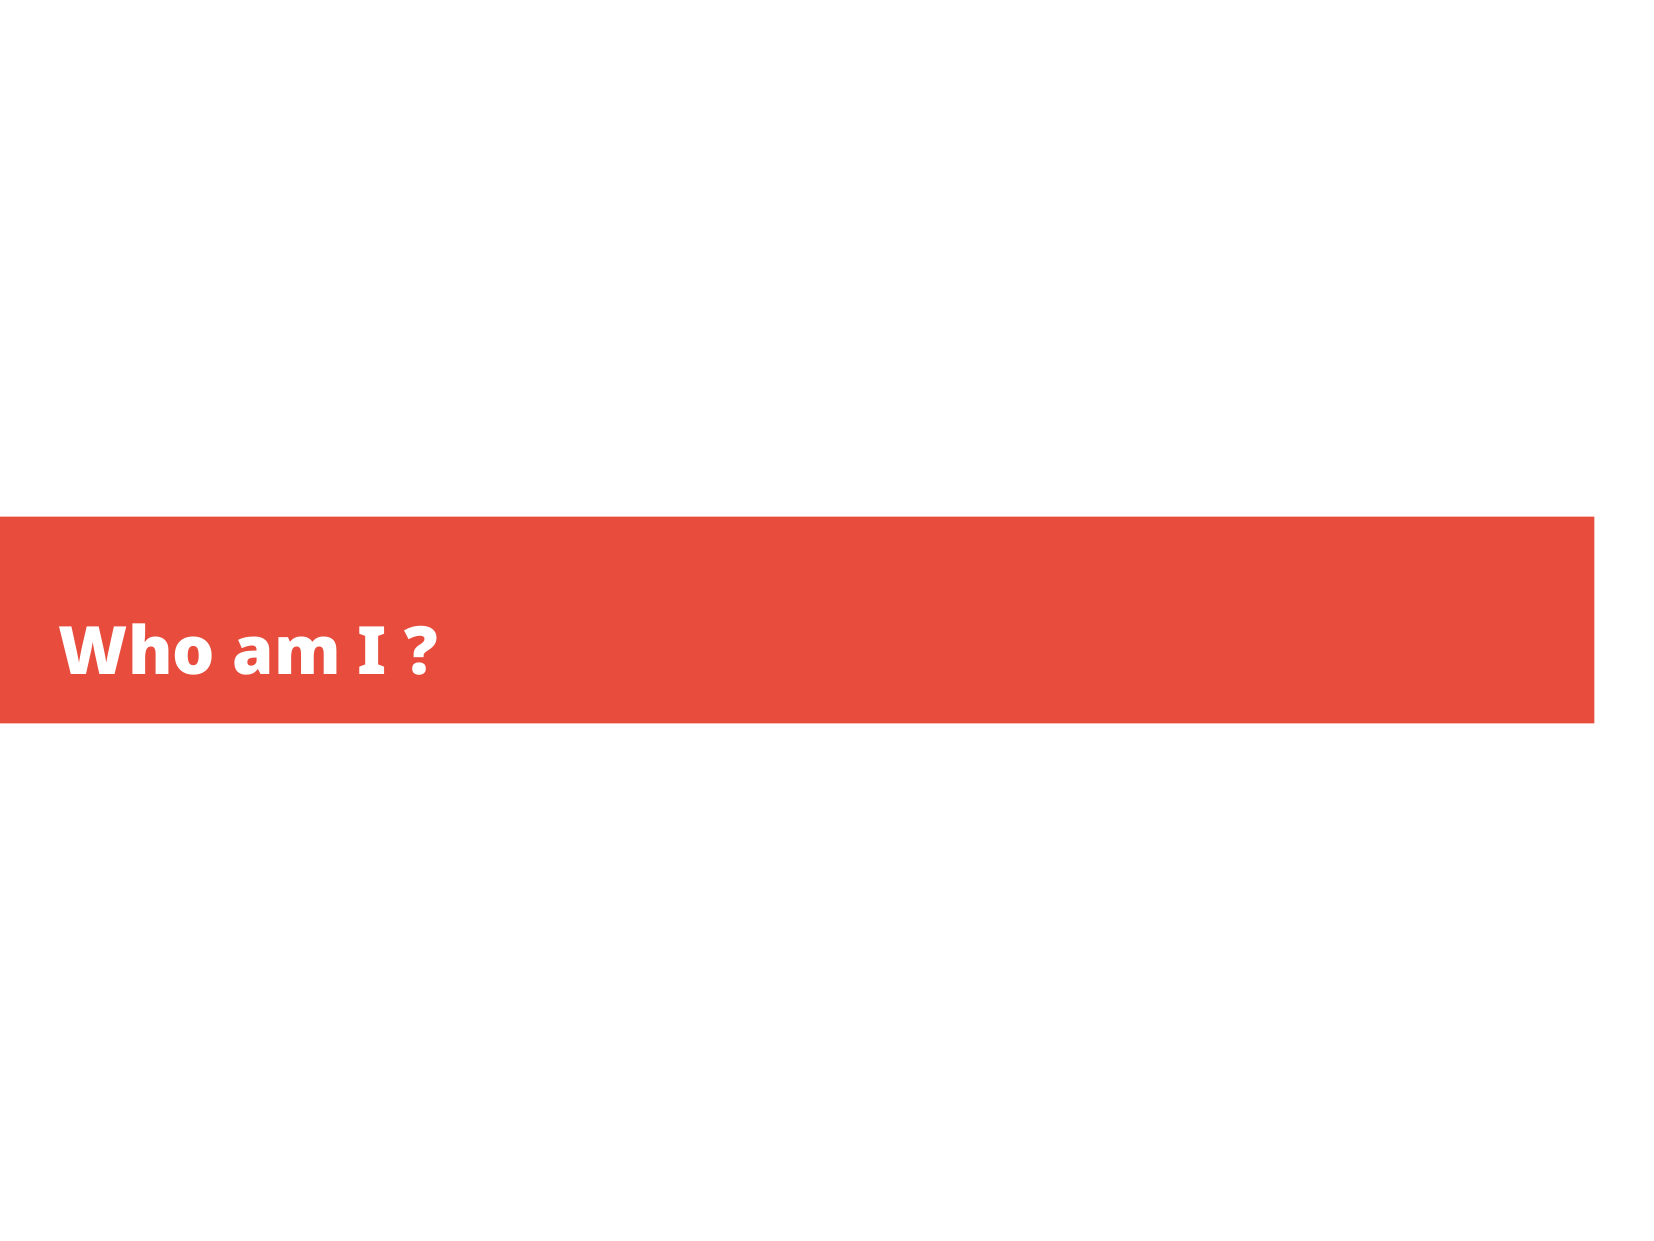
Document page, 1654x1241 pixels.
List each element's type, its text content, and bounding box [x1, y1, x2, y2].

title Who am I ? [59, 546, 1595, 694]
